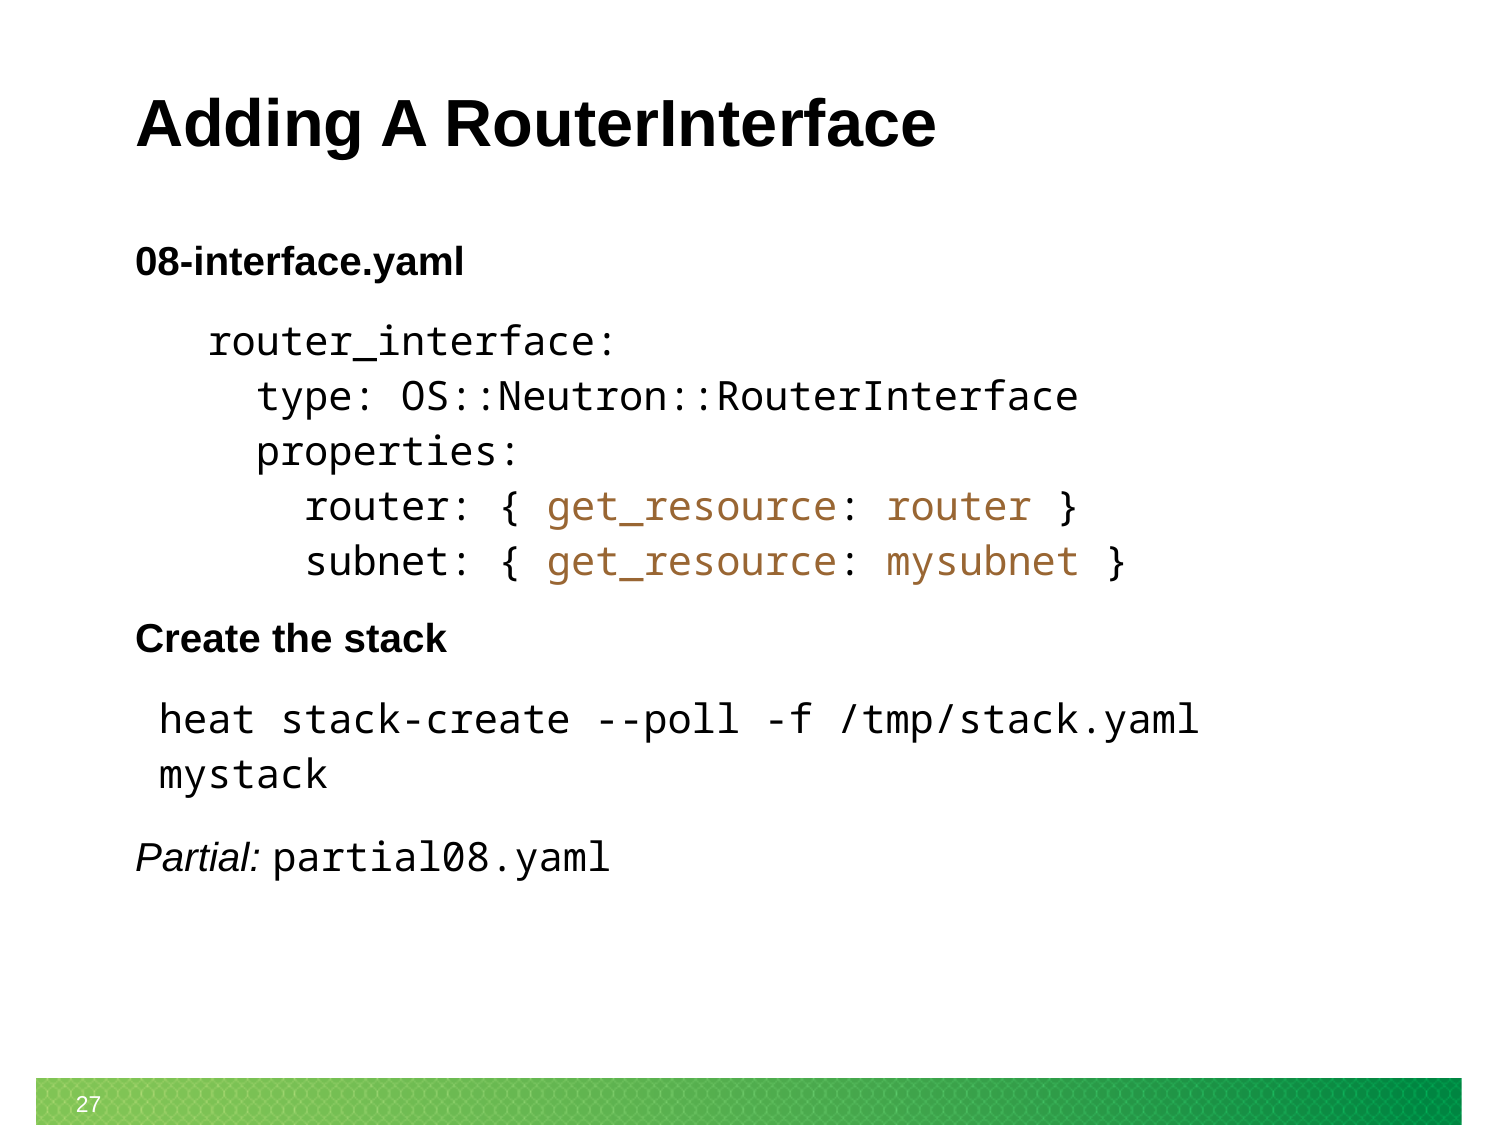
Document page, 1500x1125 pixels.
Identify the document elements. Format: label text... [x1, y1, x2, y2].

picture [36, 1078, 1462, 1125]
list 08-interface.yaml router_interface: type: OS::Neutron::RouterInterface properties: router: { get_resource: router } subnet: { get_resource: mysubnet } Create the stack heat stack-create --poll -f /tmp/stack.yaml mystack Partial: partial08.yaml [135, 238, 1372, 892]
title Adding A RouterInterface [135, 41, 1372, 204]
